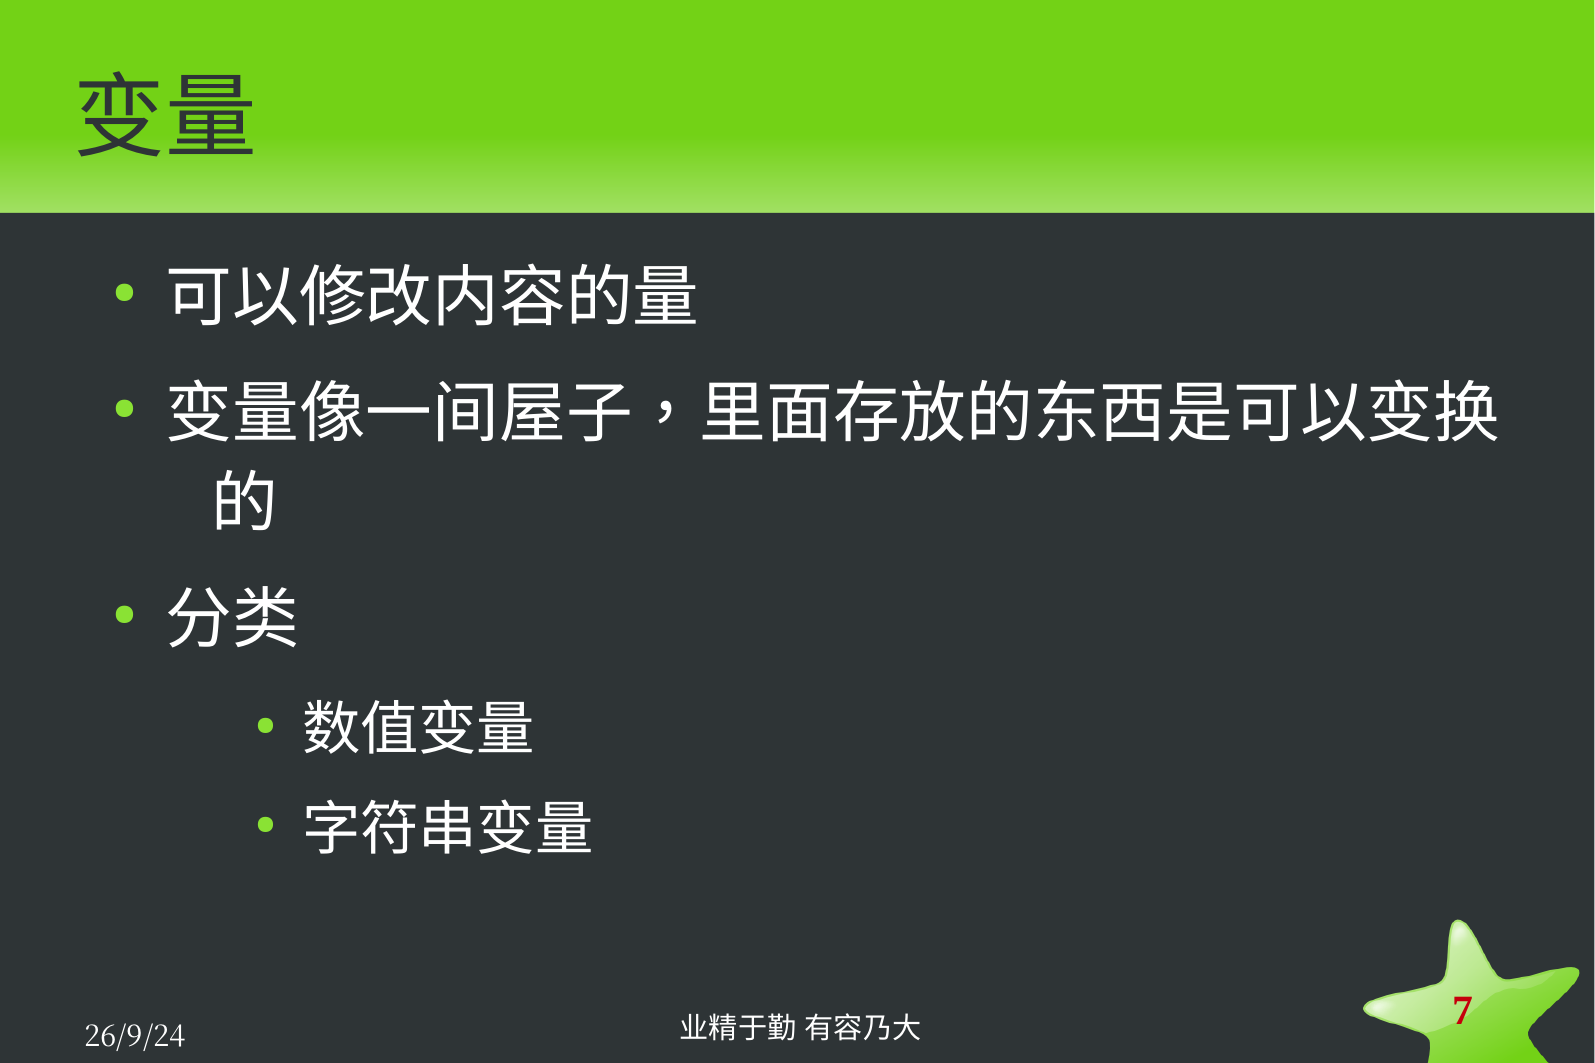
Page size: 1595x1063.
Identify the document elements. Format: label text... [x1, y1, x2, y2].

title 变量 [74, 25, 1510, 203]
picture [0, 0, 1595, 1063]
list 可以修改内容的量 变量像一间屋子，里面存放的东西是可以变换的 分类 数值变量 字符串变量 [79, 248, 1515, 951]
